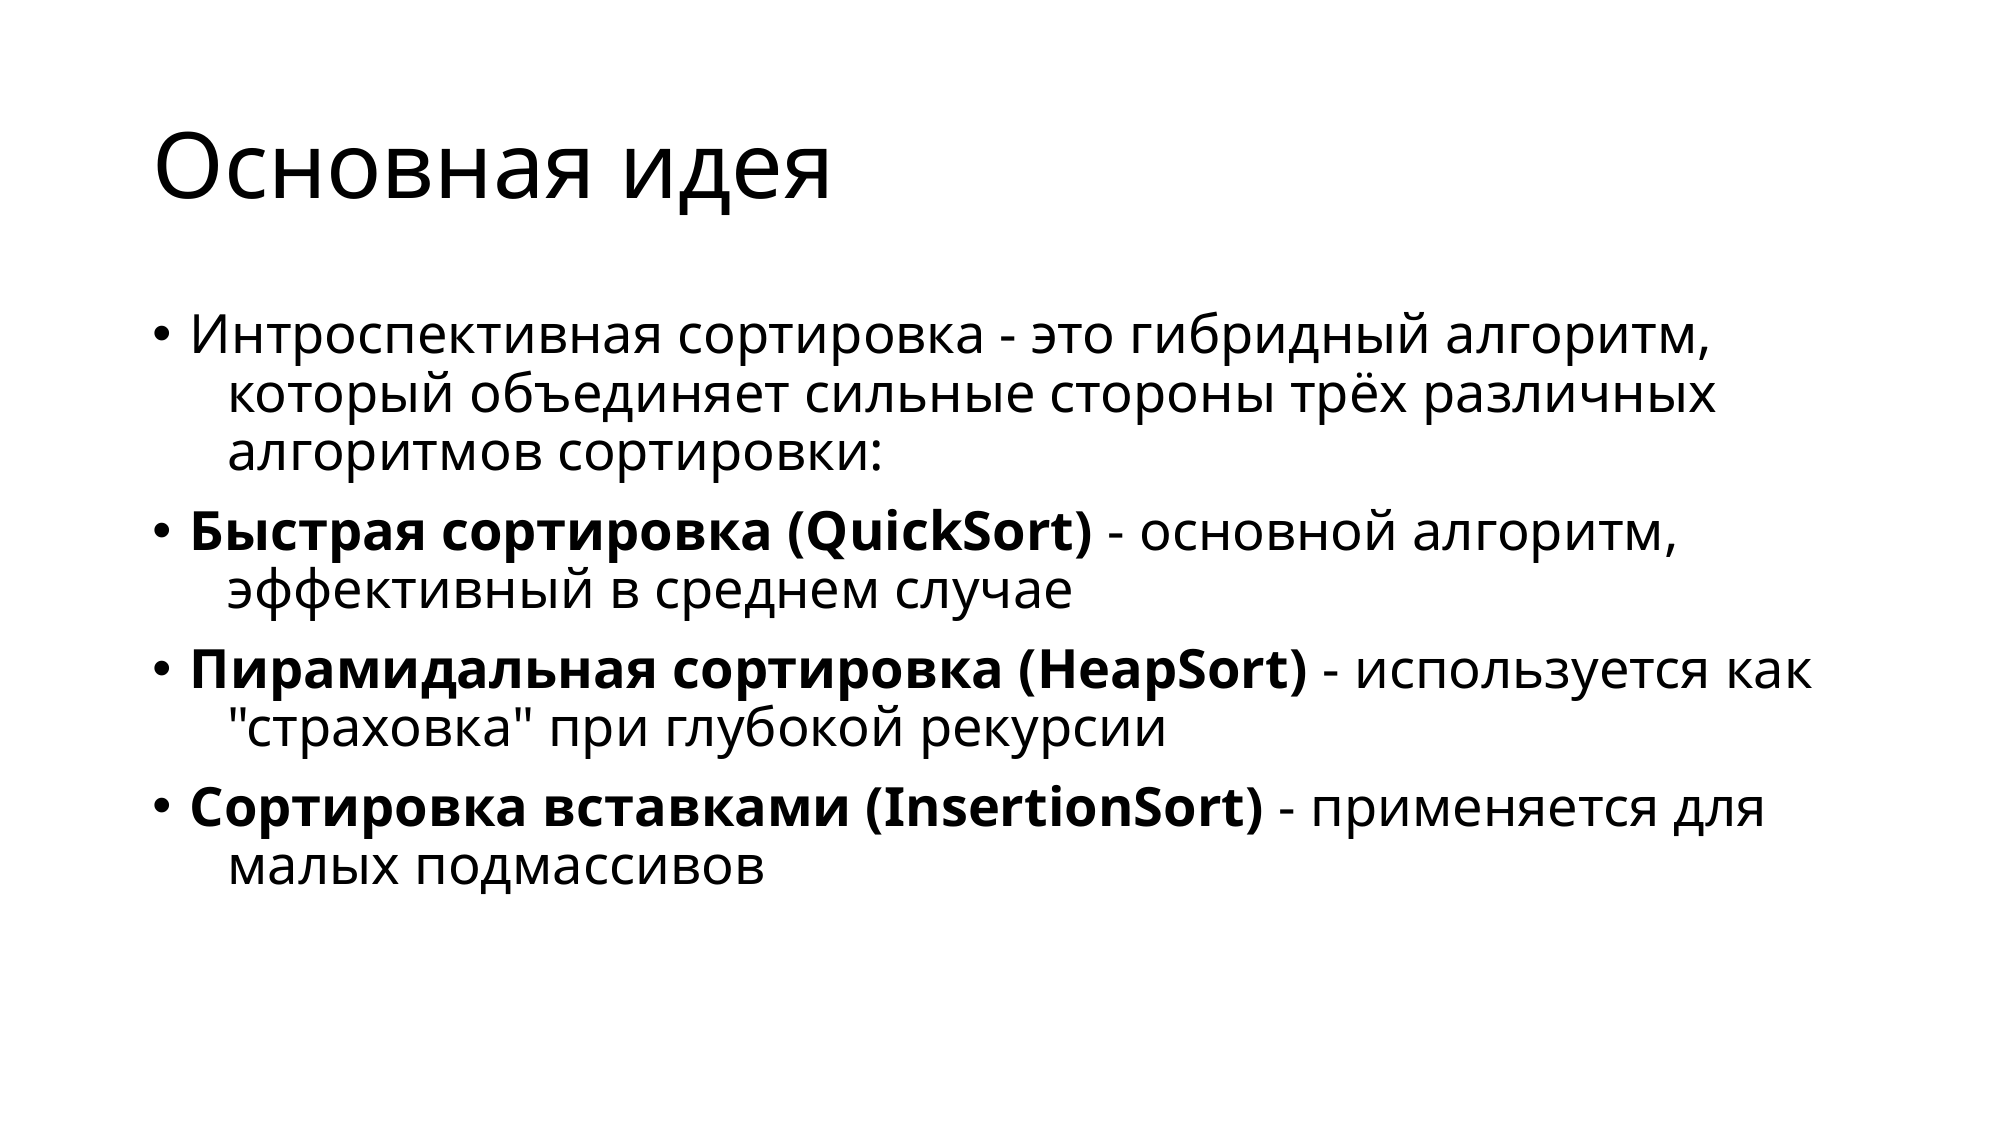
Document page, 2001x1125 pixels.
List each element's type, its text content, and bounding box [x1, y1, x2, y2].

title Основная идея [137, 59, 1863, 278]
list Интроспективная сортировка - это гибридный алгоритм, который объединяет сильные стороны трёх различных алгоритмов сортировки: Быстрая сортировка (QuickSort) - основной алгоритм, эффективный в среднем случае Пирамидальная сортировка (HeapSort) - используется как "страховка" при глубокой рекурсии Сортировка вставками (InsertionSort) - применяется для малых подмассивов [137, 299, 1863, 1014]
